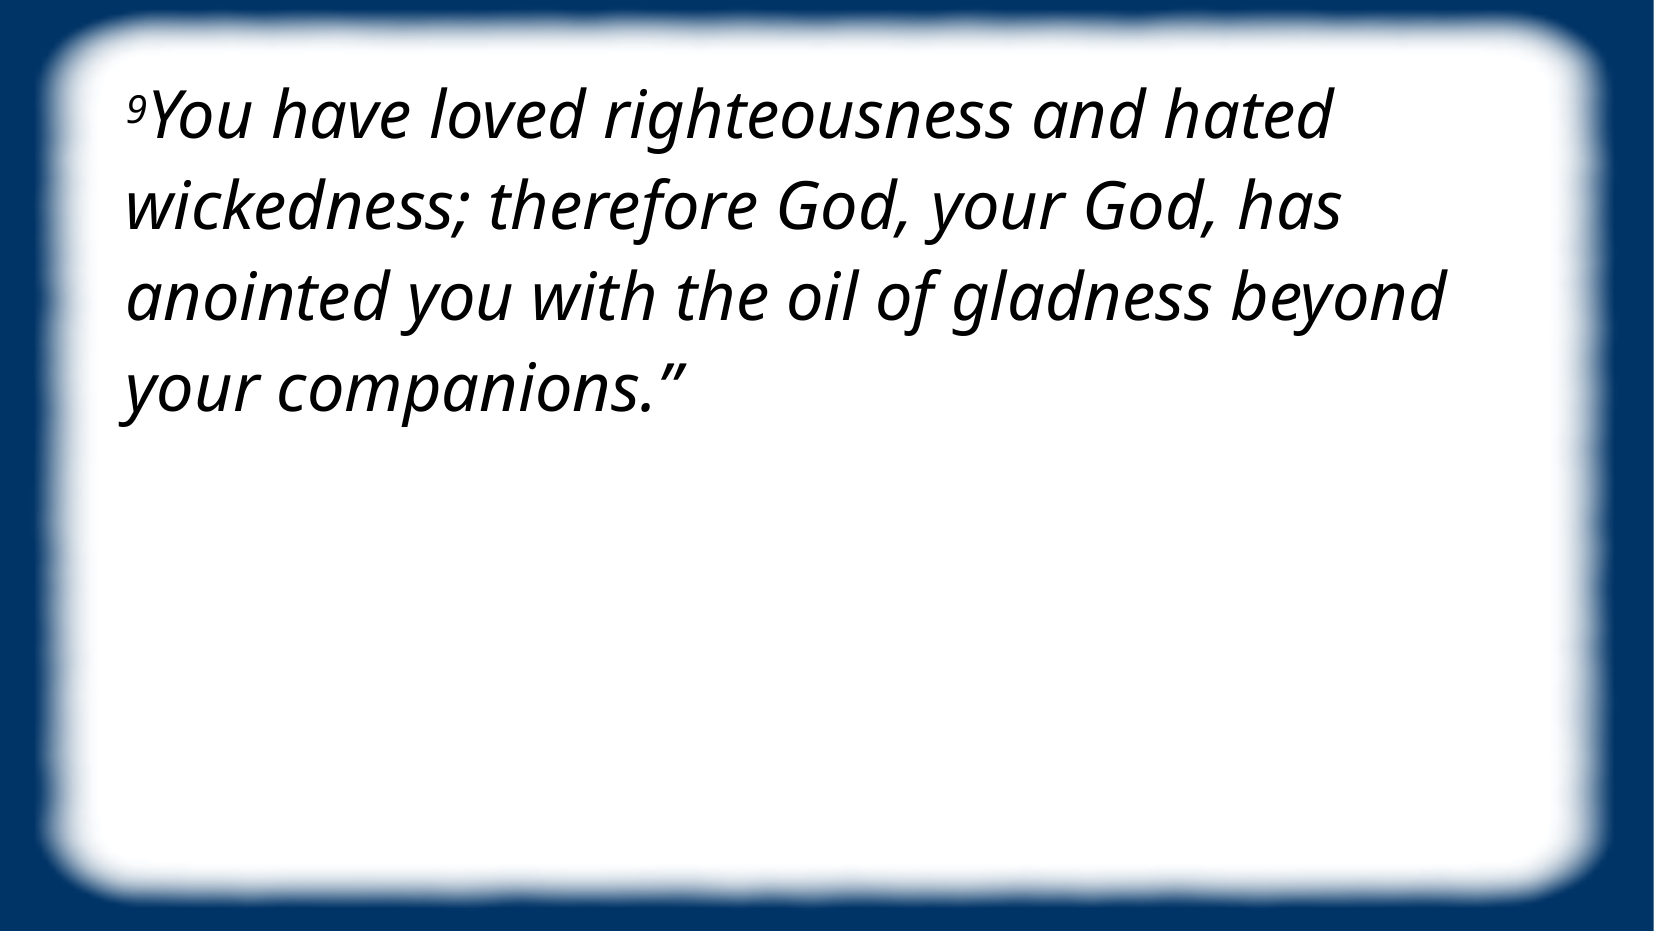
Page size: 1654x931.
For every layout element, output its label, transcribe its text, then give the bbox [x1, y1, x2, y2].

picture [0, 0, 1654, 931]
text_box 9You have loved righteousness and hated wickedness; therefore God, your God, has anointed you with the oil of gladness beyond your companions.” [111, 60, 1537, 436]
